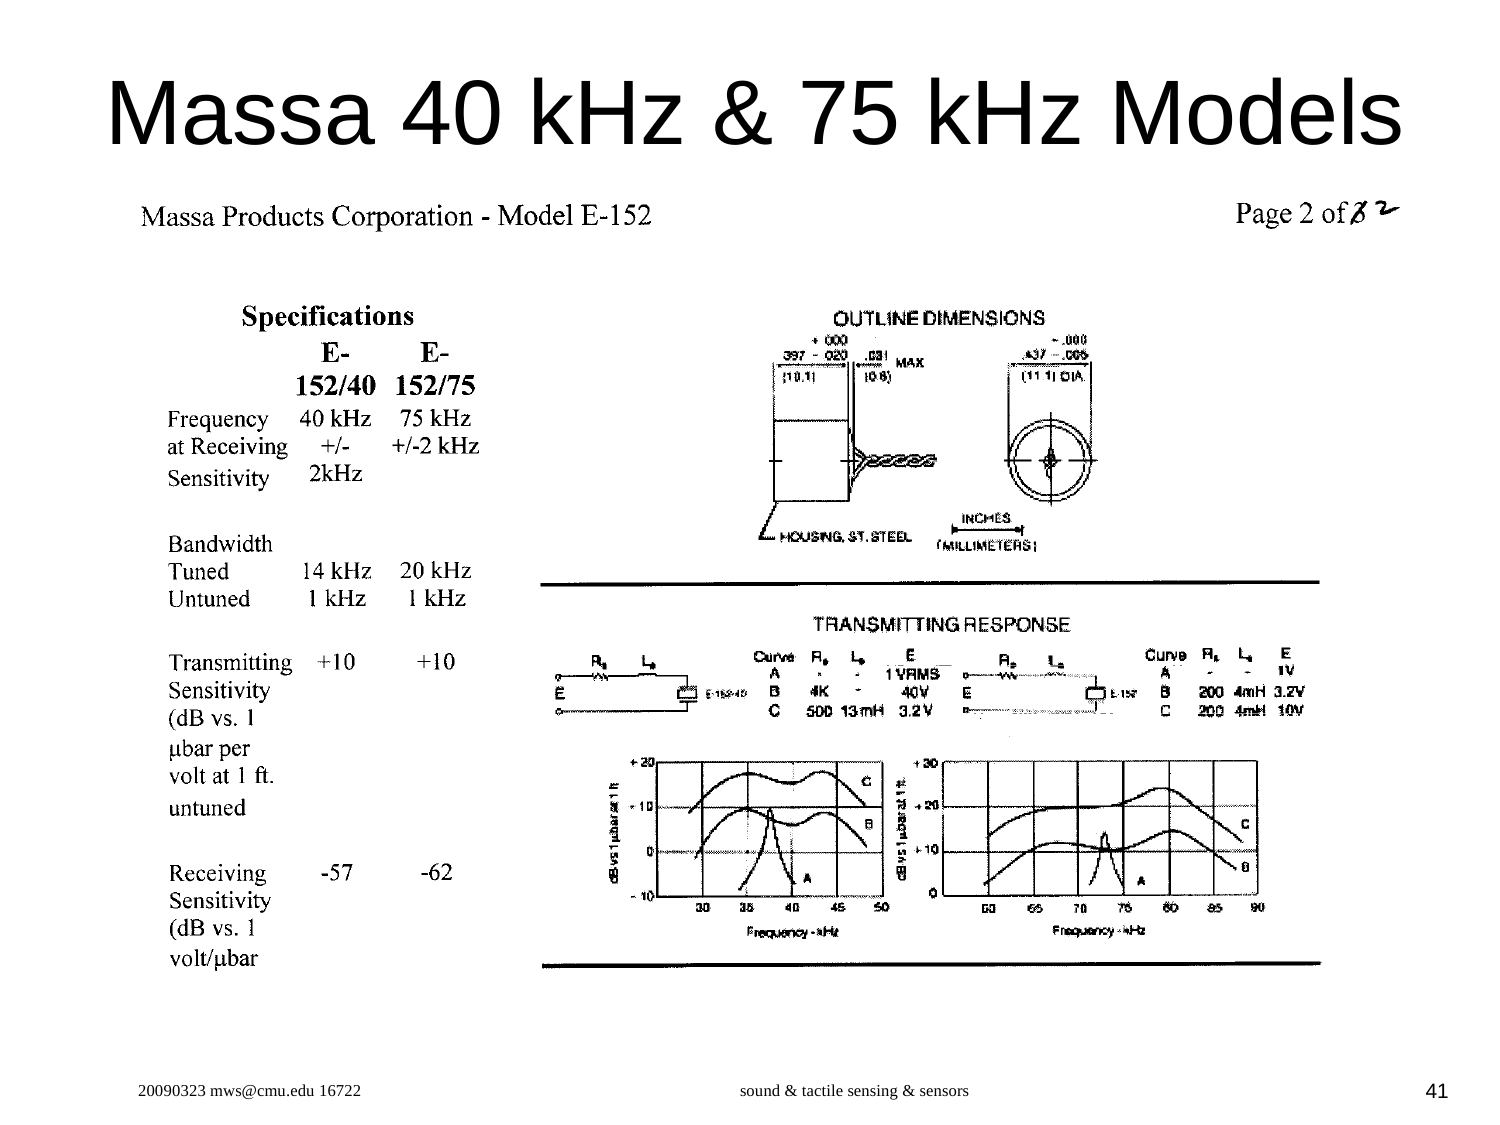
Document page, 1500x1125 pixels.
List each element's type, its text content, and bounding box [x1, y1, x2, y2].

title Massa 40 kHz & 75 kHz Models [50, 50, 1463, 176]
picture [137, 199, 1401, 978]
